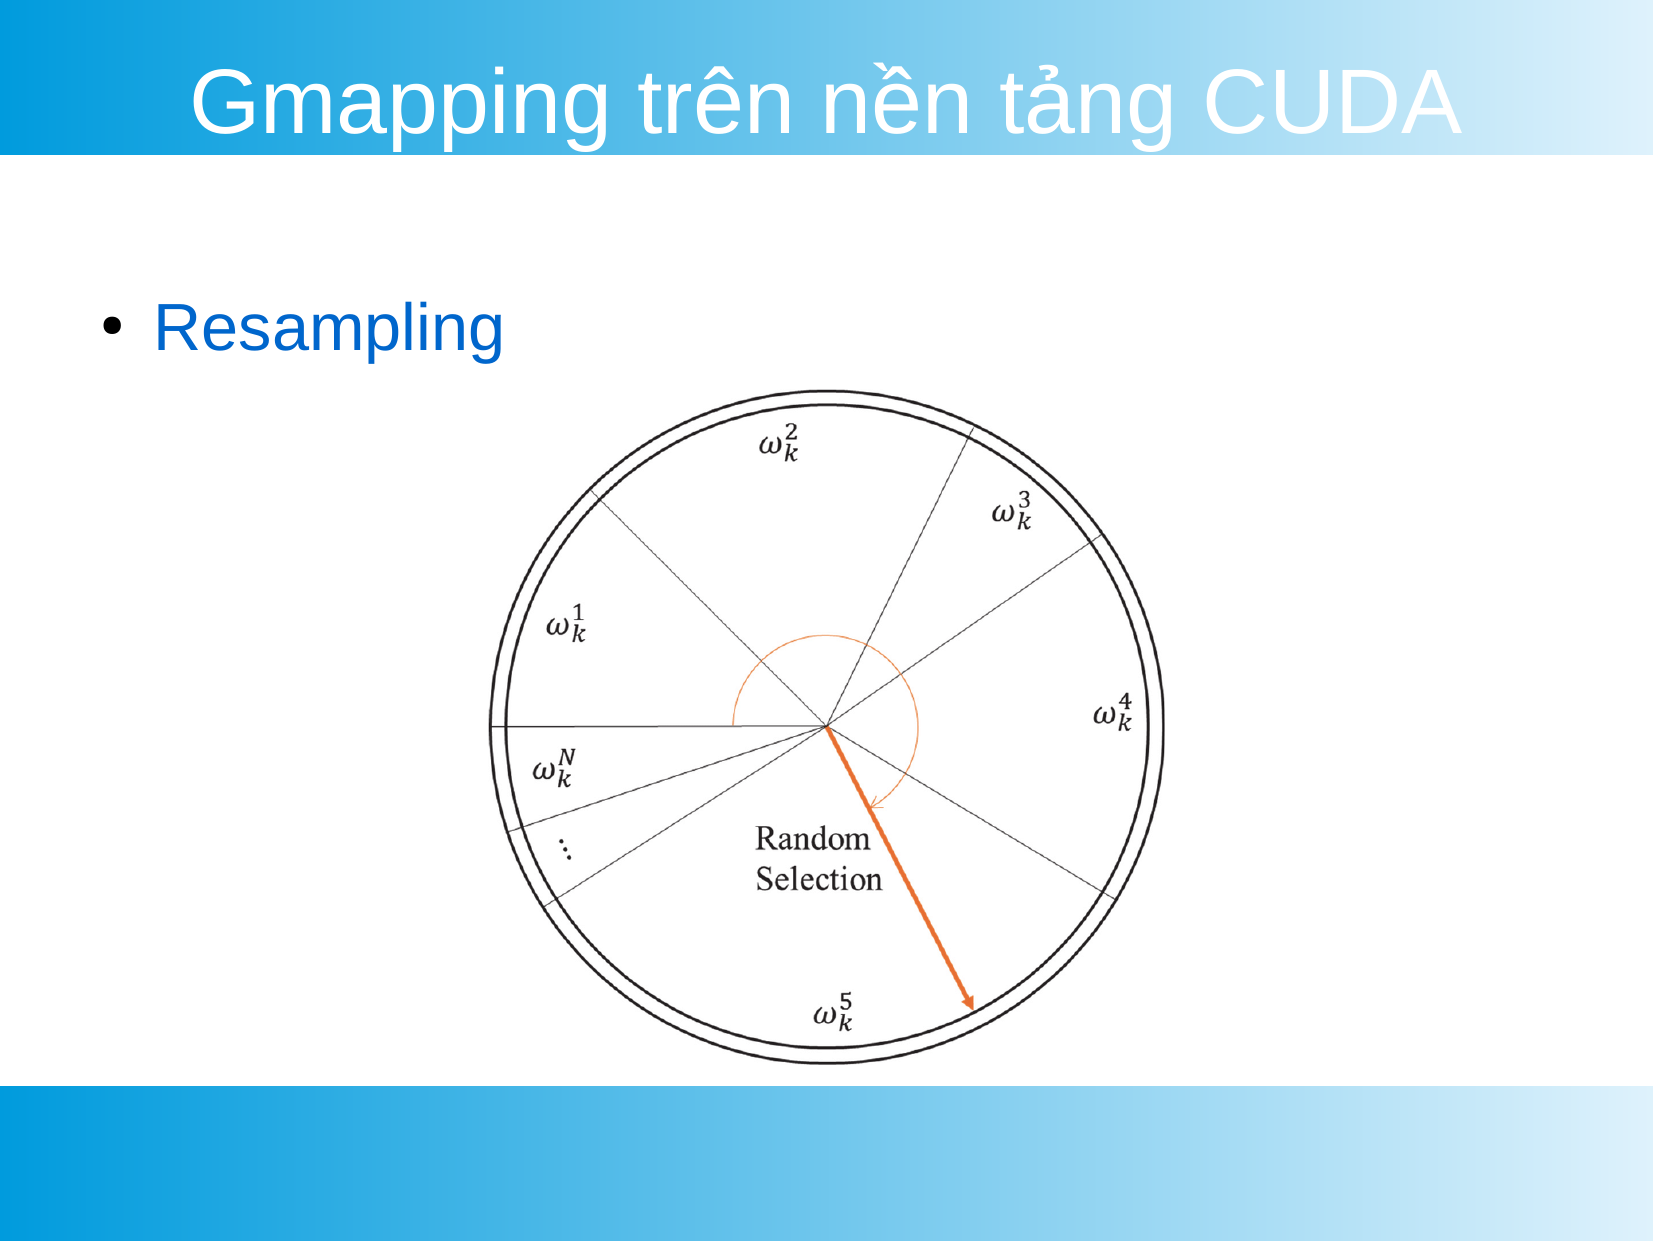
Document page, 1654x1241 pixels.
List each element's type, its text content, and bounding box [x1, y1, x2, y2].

title Gmapping trên nền tảng CUDA [20, 0, 1633, 205]
list Resampling [82, 290, 1571, 1010]
picture [488, 389, 1165, 1066]
